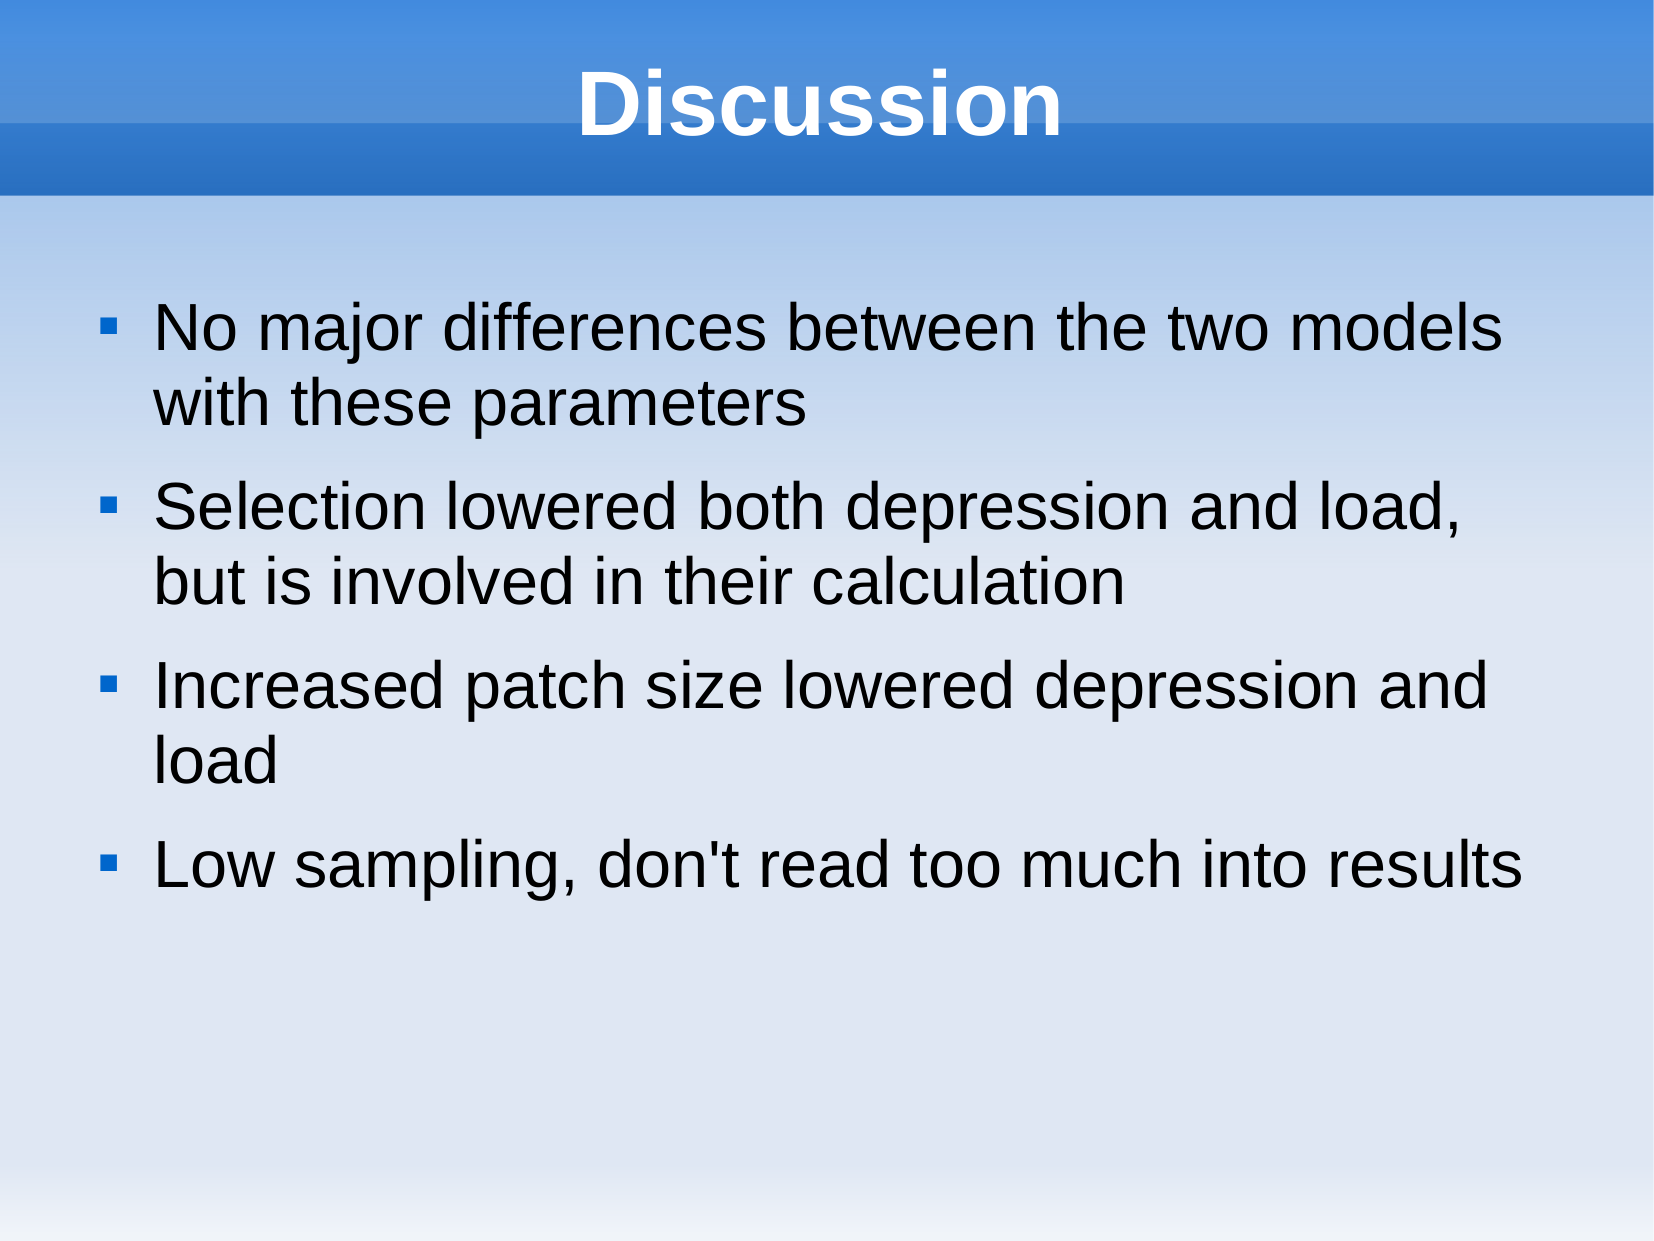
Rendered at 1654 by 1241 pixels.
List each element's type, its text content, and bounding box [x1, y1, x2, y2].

picture [0, 0, 1654, 1241]
list No major differences between the two models with these parameters Selection lowered both depression and load, but is involved in their calculation Increased patch size lowered depression and load Low sampling, don't read too much into results [82, 290, 1571, 1109]
title Discussion [76, 0, 1565, 208]
